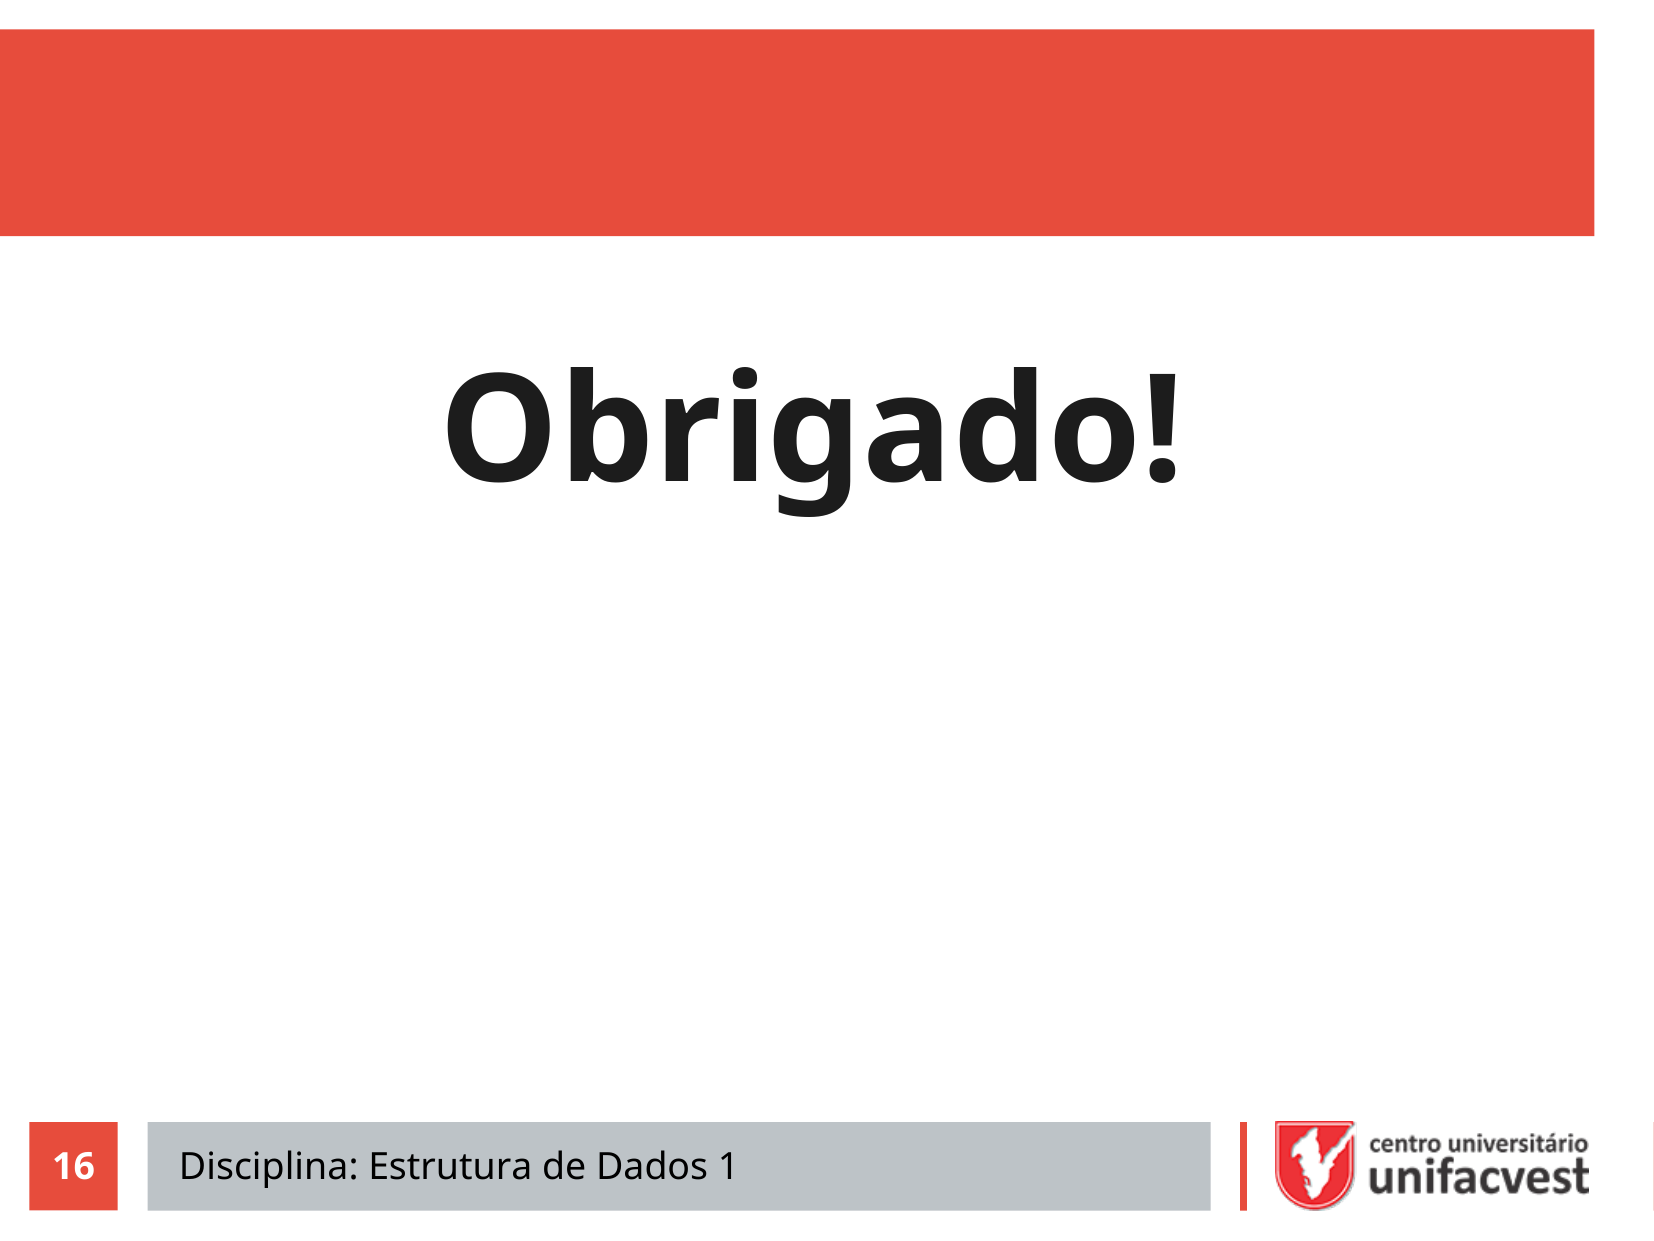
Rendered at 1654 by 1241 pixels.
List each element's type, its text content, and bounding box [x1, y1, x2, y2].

list Obrigado! [59, 324, 1566, 1093]
picture [1275, 1121, 1589, 1211]
text_box Disciplina: Estrutura de Dados 1 [164, 1132, 1214, 1196]
text_box [1248, 1120, 1654, 1212]
